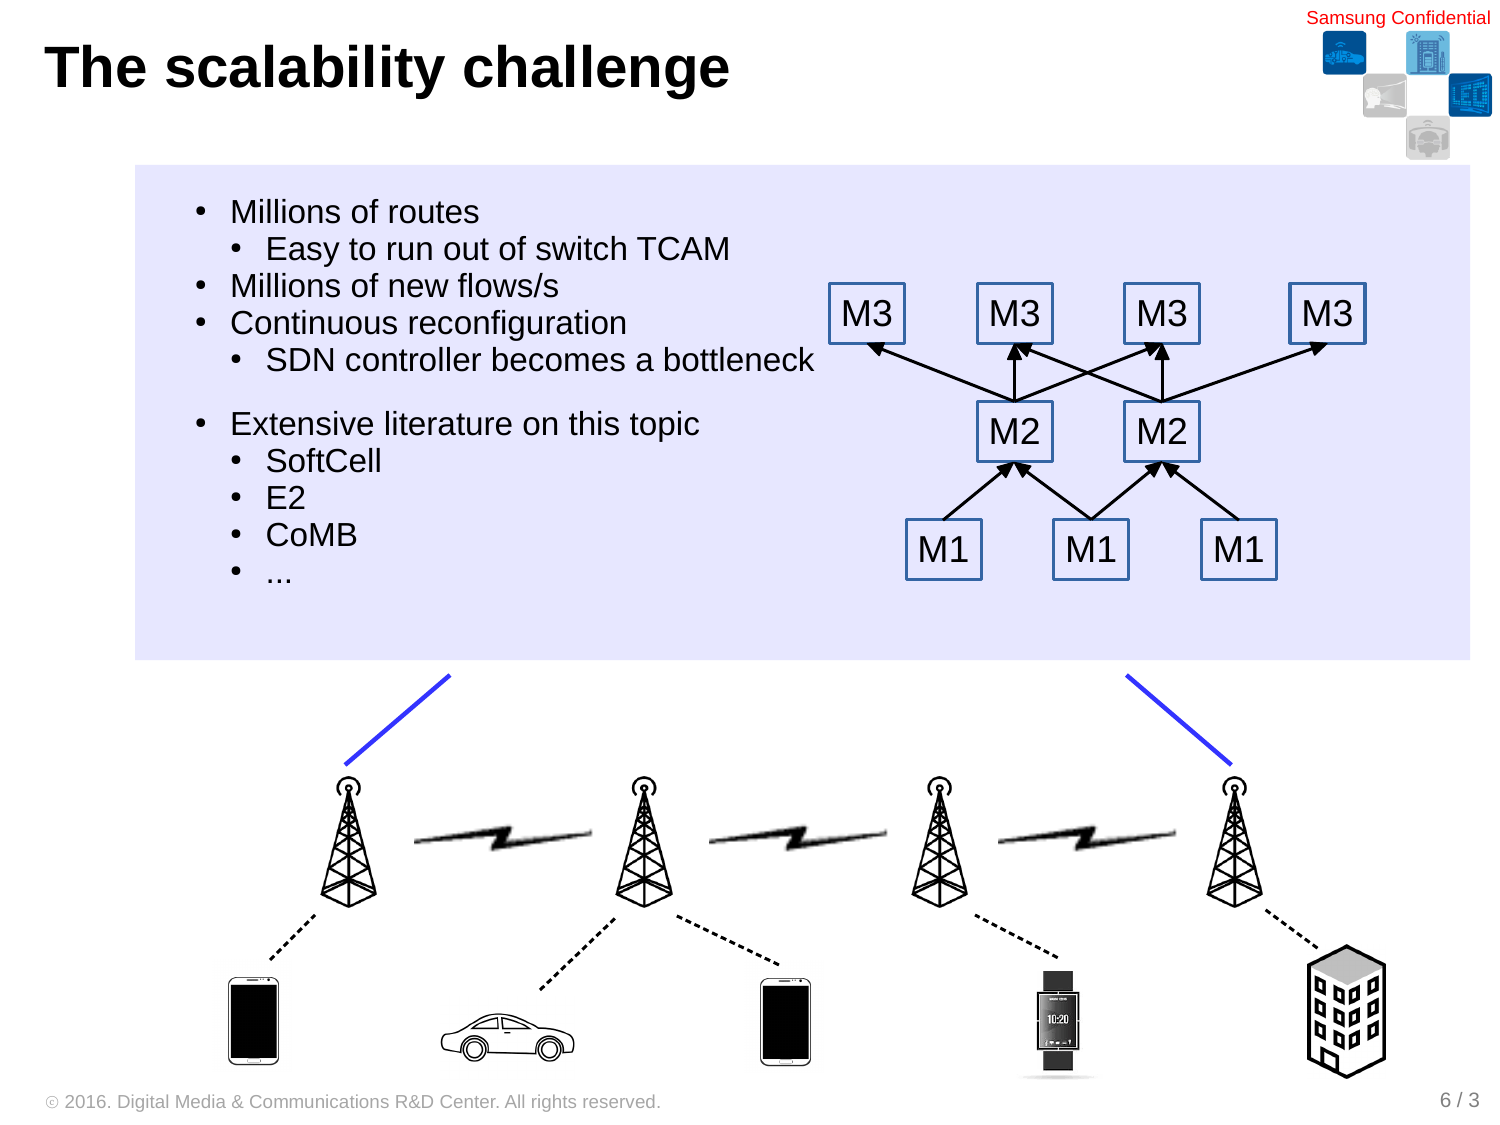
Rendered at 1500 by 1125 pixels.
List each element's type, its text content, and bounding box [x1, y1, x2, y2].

picture [709, 820, 890, 859]
text_box M1 [1053, 519, 1129, 580]
picture [212, 959, 292, 1073]
text_box Millions of routes Easy to run out of switch TCAM Millions of new flows/s Continuous reconfiguration SDN controller becomes a bottleneck [180, 185, 831, 389]
text_box M3 [977, 283, 1053, 344]
text_box Extensive literature on this topic SoftCell E2 CoMB ... [180, 398, 716, 601]
picture [414, 820, 595, 859]
text_box M3 [1290, 283, 1366, 344]
picture [744, 960, 824, 1073]
slide_number <number> / 3 [1319, 1079, 1495, 1118]
picture [1206, 776, 1263, 908]
picture [1307, 944, 1386, 1079]
picture [911, 776, 968, 908]
text_box [135, 164, 1471, 661]
text_box M3 [831, 283, 905, 344]
text_box M2 [977, 401, 1053, 462]
picture [320, 776, 377, 908]
picture [440, 996, 575, 1081]
picture [1011, 971, 1104, 1081]
text_box M2 [1124, 401, 1200, 462]
text_box M1 [906, 519, 982, 580]
picture [998, 820, 1179, 860]
text_box M1 [1201, 519, 1277, 580]
title The scalability challenge [29, 20, 1380, 108]
picture [615, 776, 673, 908]
picture [1321, 30, 1493, 160]
text_box M3 [1124, 283, 1200, 344]
